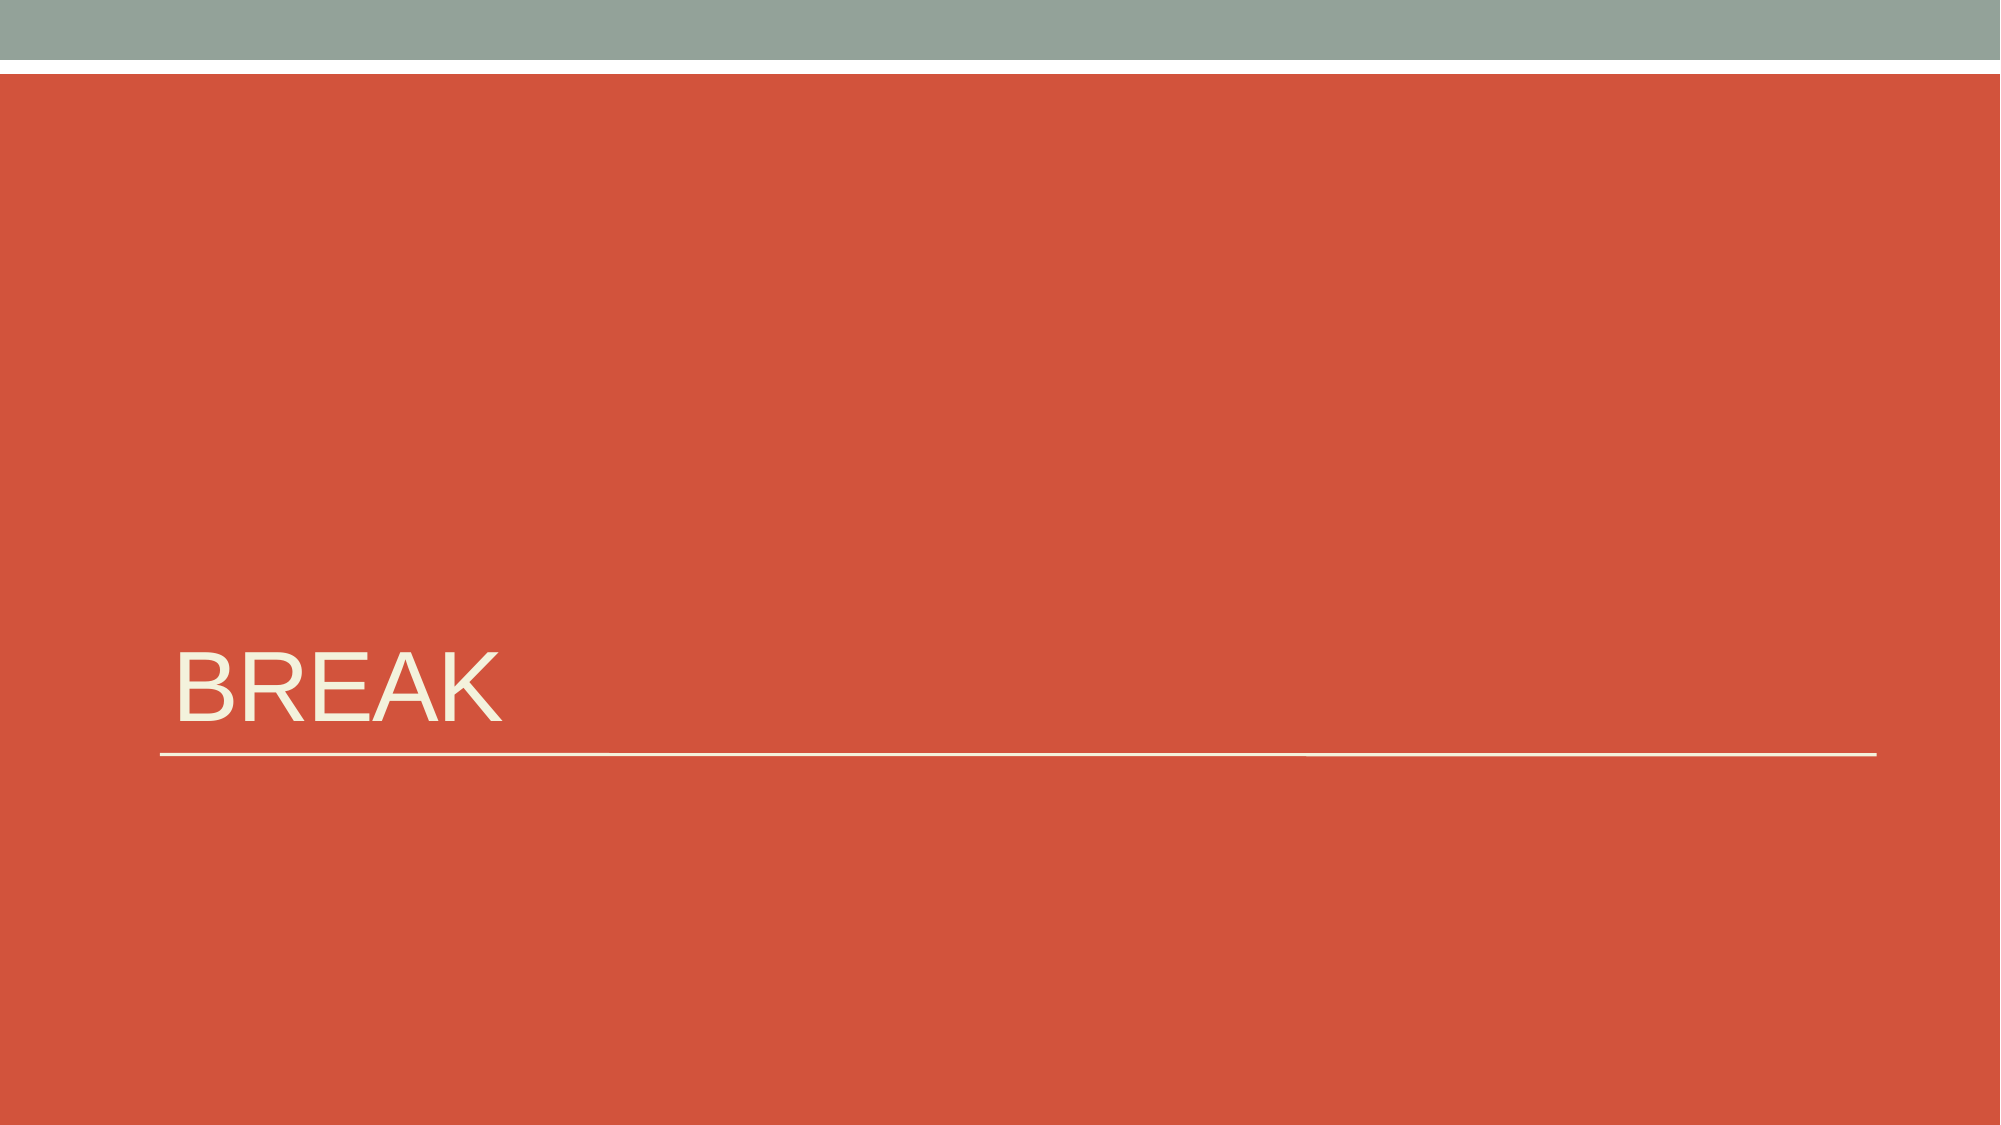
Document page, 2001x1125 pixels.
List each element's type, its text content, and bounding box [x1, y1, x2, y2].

title BREAK [157, 387, 1858, 749]
